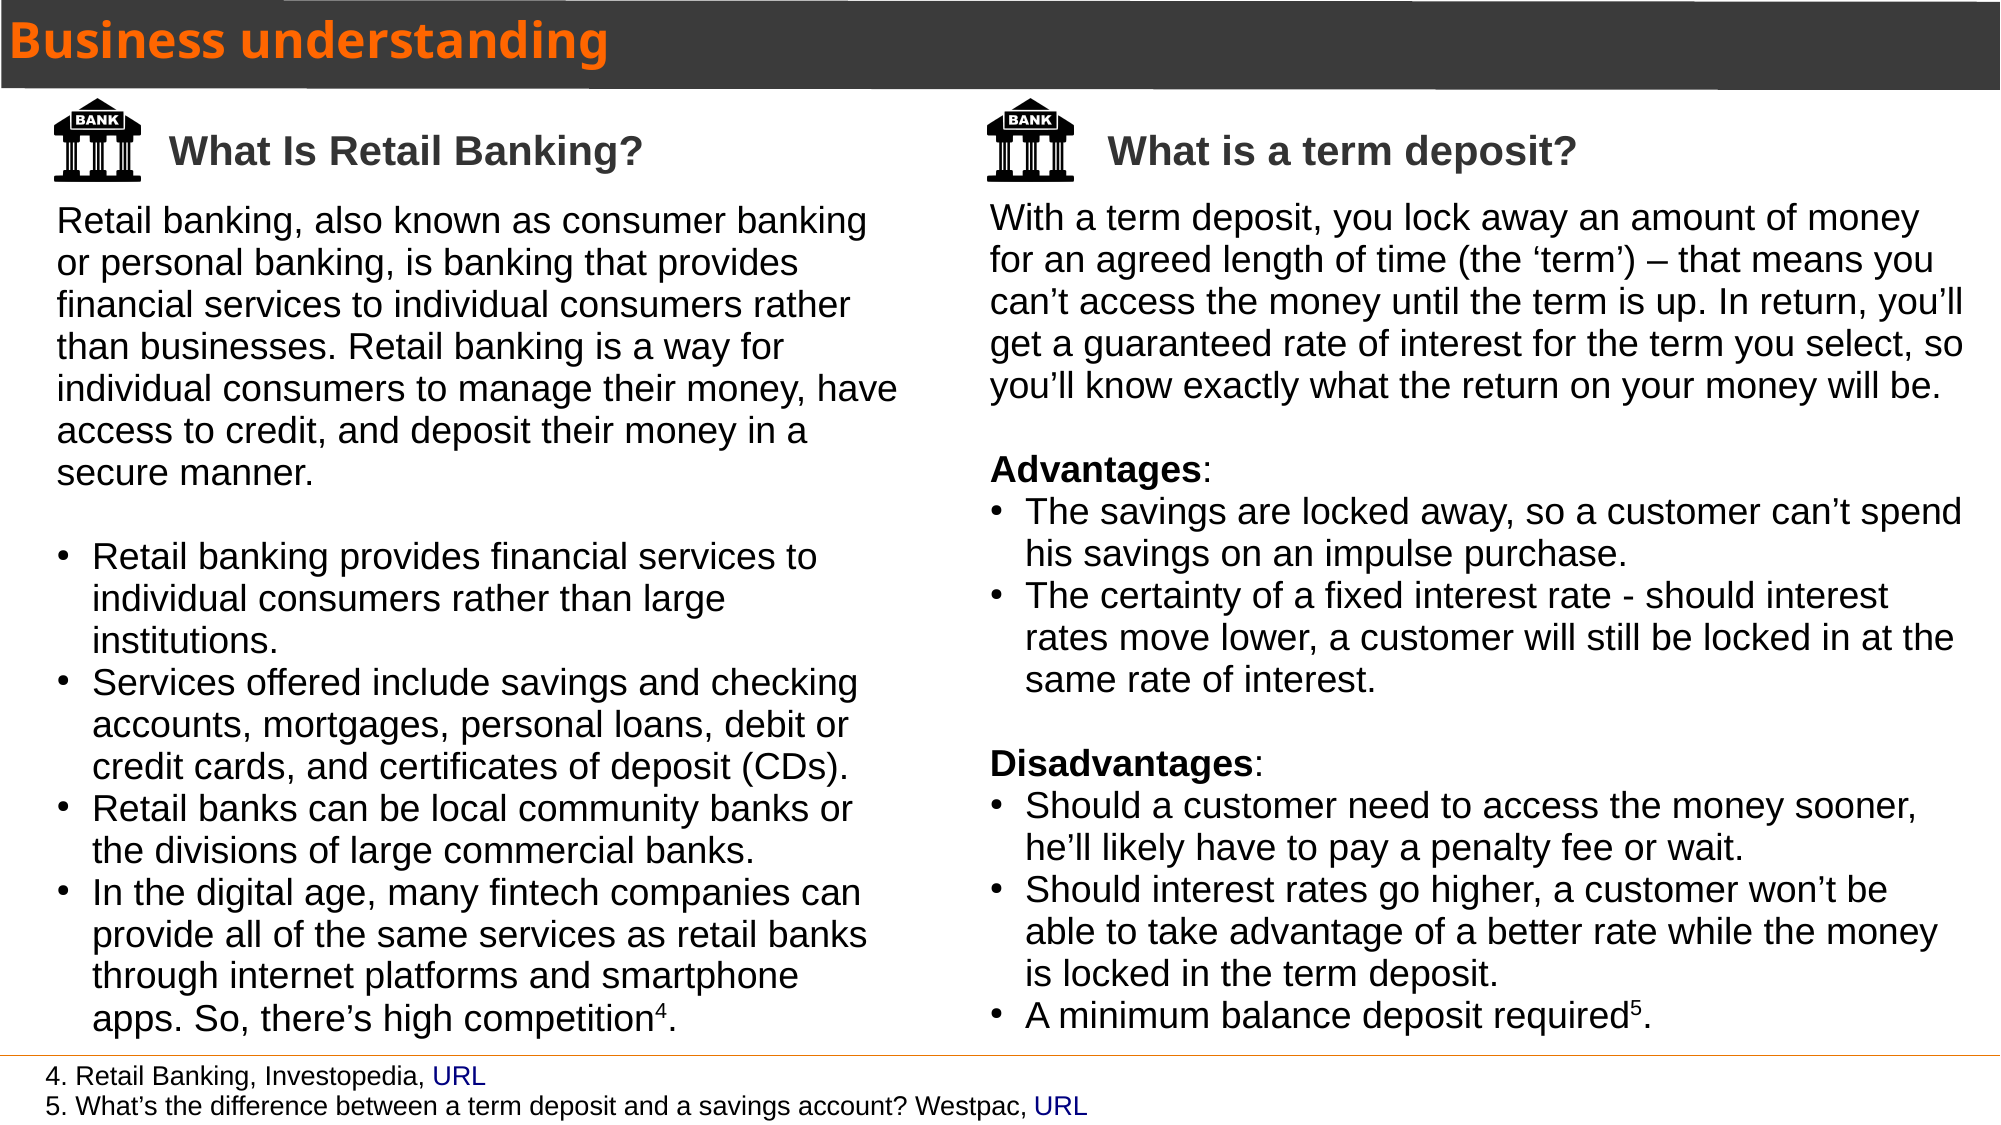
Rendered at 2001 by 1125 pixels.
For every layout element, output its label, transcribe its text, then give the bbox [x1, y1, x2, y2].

text_box Retail banking, also known as consumer banking or personal banking, is banking that provides financial services to individual consumers rather than businesses. Retail banking is a way for individual consumers to manage their money, have access to credit, and deposit their money in a secure manner. Retail banking provides financial services to individual consumers rather than large institutions. Services offered include savings and checking accounts, mortgages, personal loans, debit or credit cards, and certificates of deposit (CDs). Retail banks can be local community banks or the divisions of large commercial banks. In the digital age, many fintech companies can provide all of the same services as retail banks through internet platforms and smartphone apps. So, there’s high competition4. [41, 191, 916, 1053]
text_box What Is Retail Banking? [154, 120, 676, 191]
title Business understanding [1, 0, 2000, 90]
picture [987, 98, 1074, 182]
text_box What is a term deposit? [1092, 120, 1614, 182]
text_box 4. Retail Banking, Investopedia, URL 5. What’s the difference between a term deposit and a savings account? Westpac, URL [30, 1053, 1933, 1125]
picture [54, 98, 141, 182]
text_box With a term deposit, you lock away an amount of money for an agreed length of time (the ‘term’) – that means you can’t access the money until the term is up. In return, you’ll get a guaranteed rate of interest for the term you select, so you’ll know exactly what the return on your money will be. Advantages: The savings are locked away, so a customer can’t spend his savings on an impulse purchase. The certainty of a fixed interest rate - should interest rates move lower, a customer will still be locked in at the same rate of interest. Disadvantages: Should a customer need to access the money sooner, he’ll likely have to pay a penalty fee or wait. Should interest rates go higher, a customer won’t be able to take advantage of a better rate while the money is locked in the term deposit. A minimum balance deposit required5. [975, 189, 1980, 1086]
